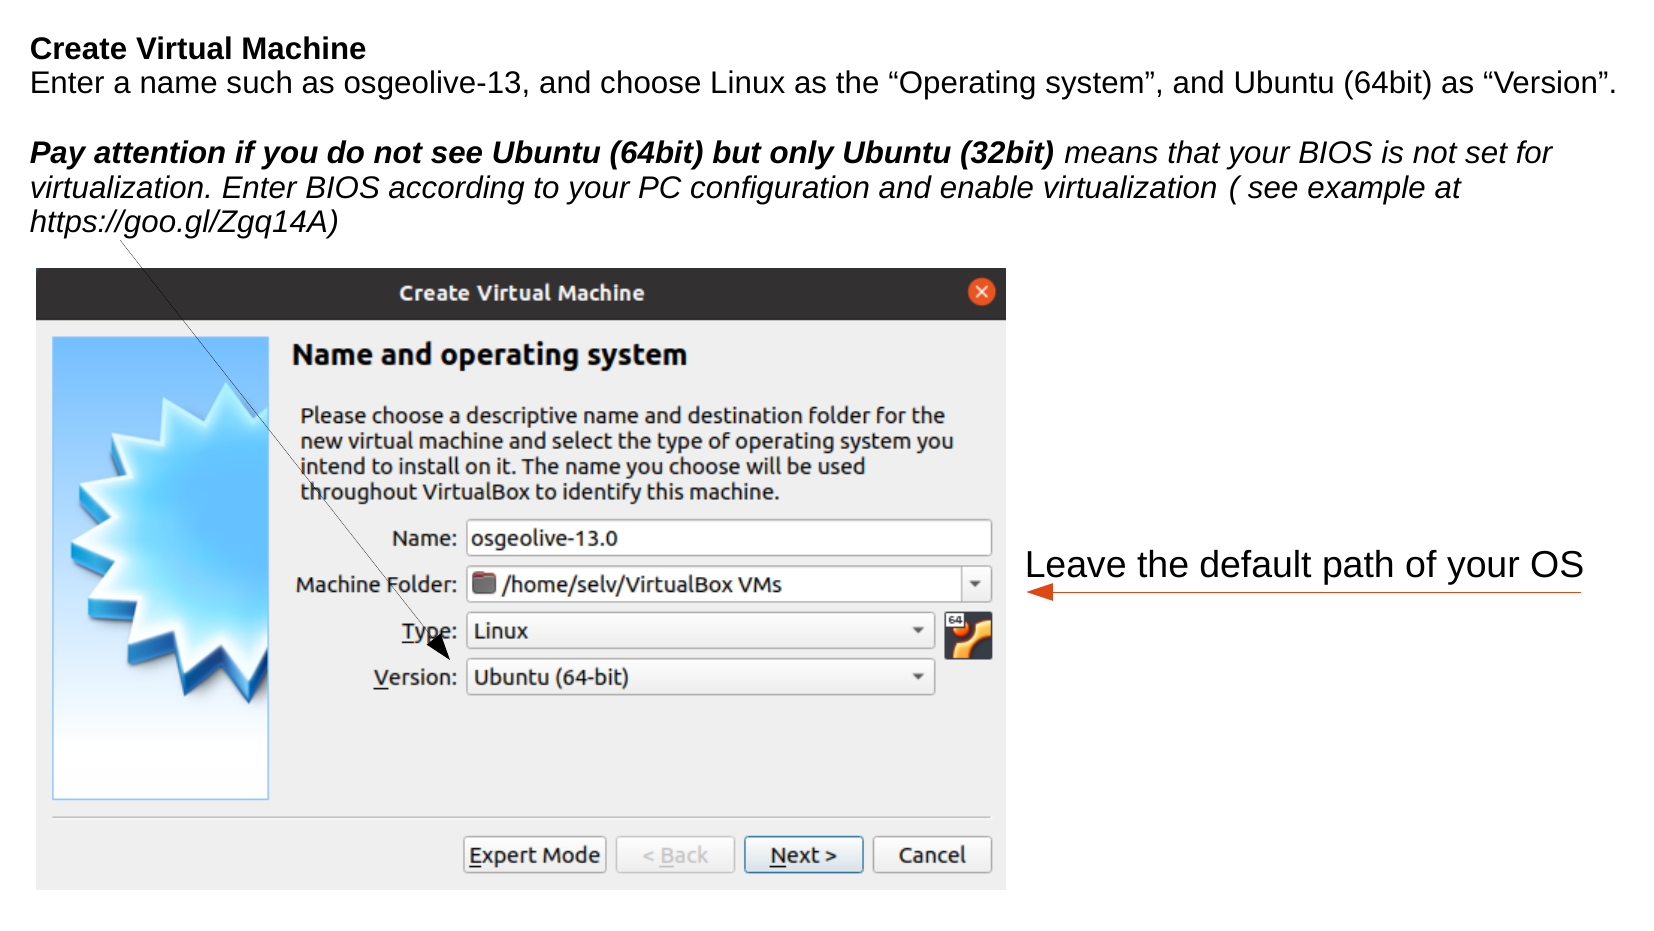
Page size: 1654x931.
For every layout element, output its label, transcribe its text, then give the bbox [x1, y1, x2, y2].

text_box Create Virtual Machine Enter a name such as osgeolive-13, and choose Linux as the “Operating system”, and Ubuntu (64bit) as “Version”. Pay attention if you do not see Ubuntu (64bit) but only Ubuntu (32bit) means that your BIOS is not set for virtualization. Enter BIOS according to your PC configuration and enable virtualization ( see example at https://goo.gl/Zgq14A) [15, 23, 1654, 271]
text_box Leave the default path of your OS [1010, 535, 1611, 593]
picture [36, 268, 1006, 890]
